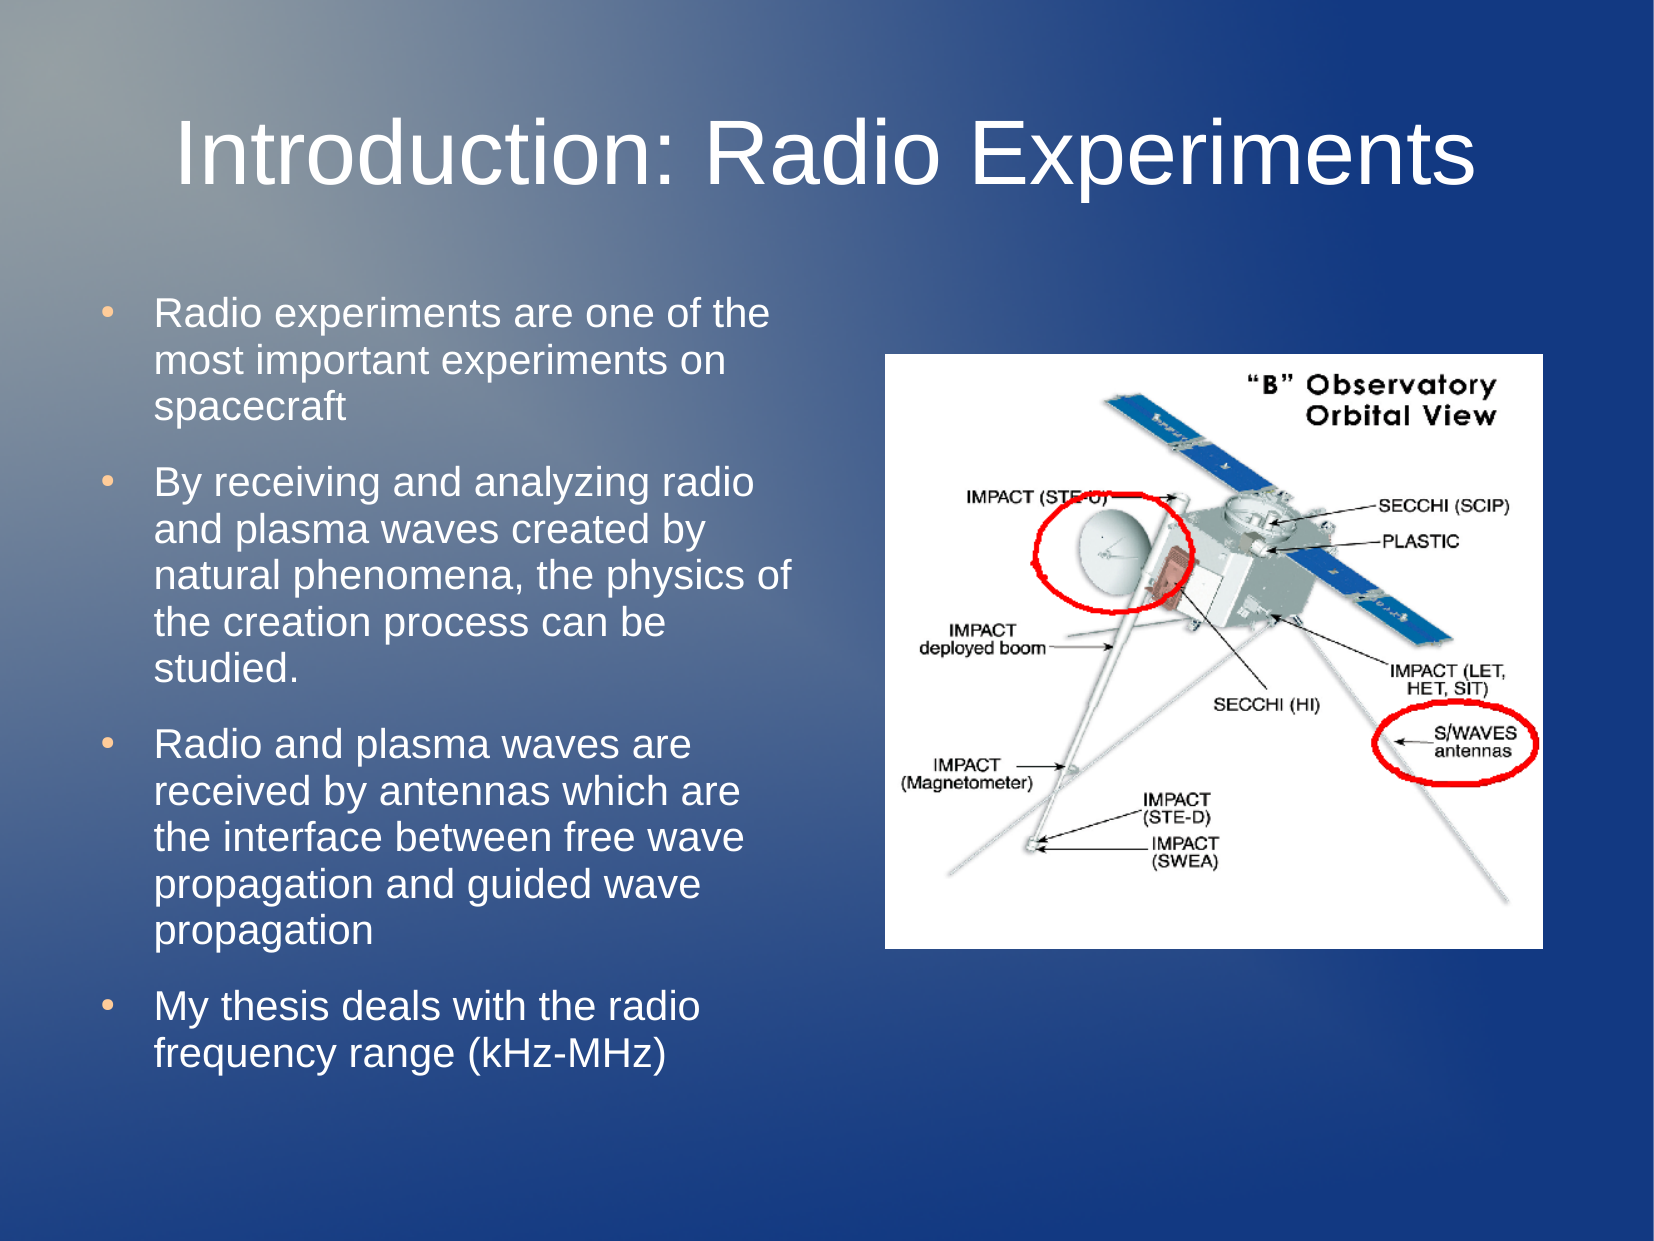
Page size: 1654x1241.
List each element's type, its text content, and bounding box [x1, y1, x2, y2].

picture [0, 0, 1654, 1241]
list Radio experiments are one of the most important experiments on spacecraft By receiving and analyzing radio and plasma waves created by natural phenomena, the physics of the creation process can be studied. Radio and plasma waves are received by antennas which are the interface between free wave propagation and guided wave propagation My thesis deals with the radio frequency range (kHz-MHz) [82, 290, 809, 1094]
title Introduction: Radio Experiments [82, 49, 1571, 257]
